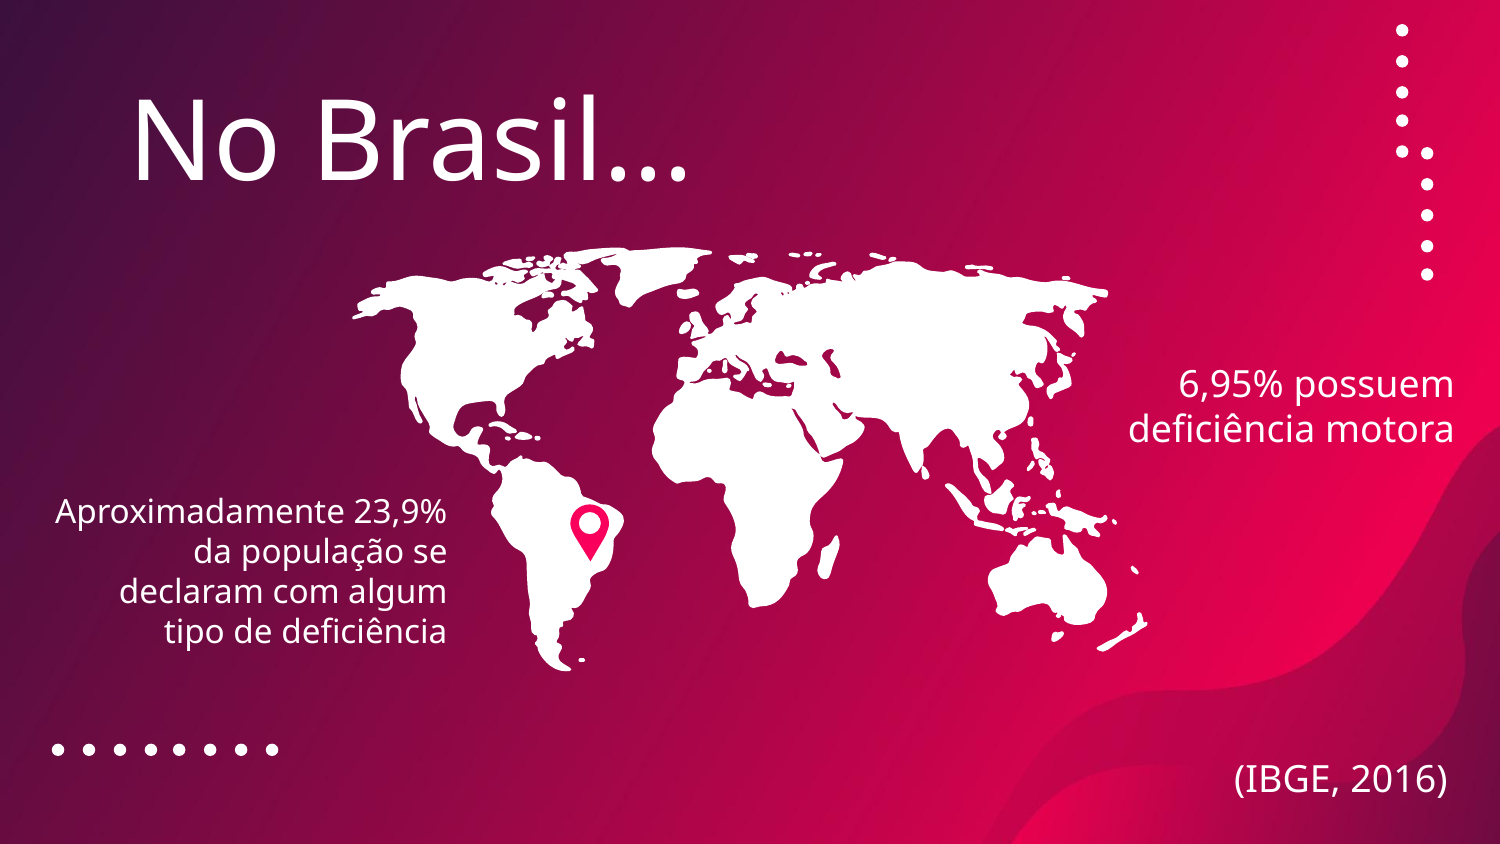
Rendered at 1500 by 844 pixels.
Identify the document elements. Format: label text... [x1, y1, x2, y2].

text_box [265, 743, 279, 757]
text_box [203, 743, 217, 757]
text_box [1055, 489, 1061, 499]
text_box [51, 743, 65, 757]
text_box [1420, 147, 1434, 160]
text_box [728, 252, 759, 265]
text_box [1420, 208, 1434, 222]
text_box [113, 743, 127, 757]
text_box [578, 657, 586, 663]
text_box [1420, 239, 1434, 253]
text_box [1027, 416, 1034, 427]
text_box [234, 743, 248, 757]
text_box [352, 247, 713, 672]
text_box 6,95% possuem deficiência motora [1044, 287, 1470, 466]
text_box [1396, 86, 1409, 99]
text_box [534, 435, 541, 441]
text_box [1051, 631, 1064, 637]
text_box [82, 743, 96, 757]
text_box [987, 534, 1108, 625]
text_box [1420, 268, 1434, 281]
text_box No Brasil... [113, 79, 1326, 184]
text_box [1117, 612, 1148, 637]
text_box [788, 252, 801, 258]
text_box [1396, 55, 1409, 68]
text_box [1031, 437, 1054, 481]
text_box [488, 421, 533, 440]
text_box [1111, 518, 1117, 525]
text_box (IBGE, 2016) [1037, 637, 1463, 815]
text_box [651, 256, 1089, 609]
text_box [144, 743, 158, 757]
text_box [809, 261, 837, 280]
picture [0, 0, 1500, 844]
text_box [1396, 114, 1409, 127]
text_box [1045, 502, 1108, 538]
text_box Aproximadamente 23,9% da população se declaram com algum tipo de deficiência [37, 487, 463, 665]
text_box [944, 483, 1037, 537]
text_box [803, 251, 813, 257]
text_box [172, 743, 186, 757]
text_box [1420, 178, 1434, 191]
text_box [1026, 460, 1035, 472]
text_box [1396, 145, 1409, 158]
text_box [817, 535, 840, 580]
text_box [869, 252, 887, 260]
text_box [1031, 509, 1047, 516]
text_box [676, 288, 700, 300]
text_box [1396, 24, 1409, 37]
text_box [1130, 565, 1139, 575]
